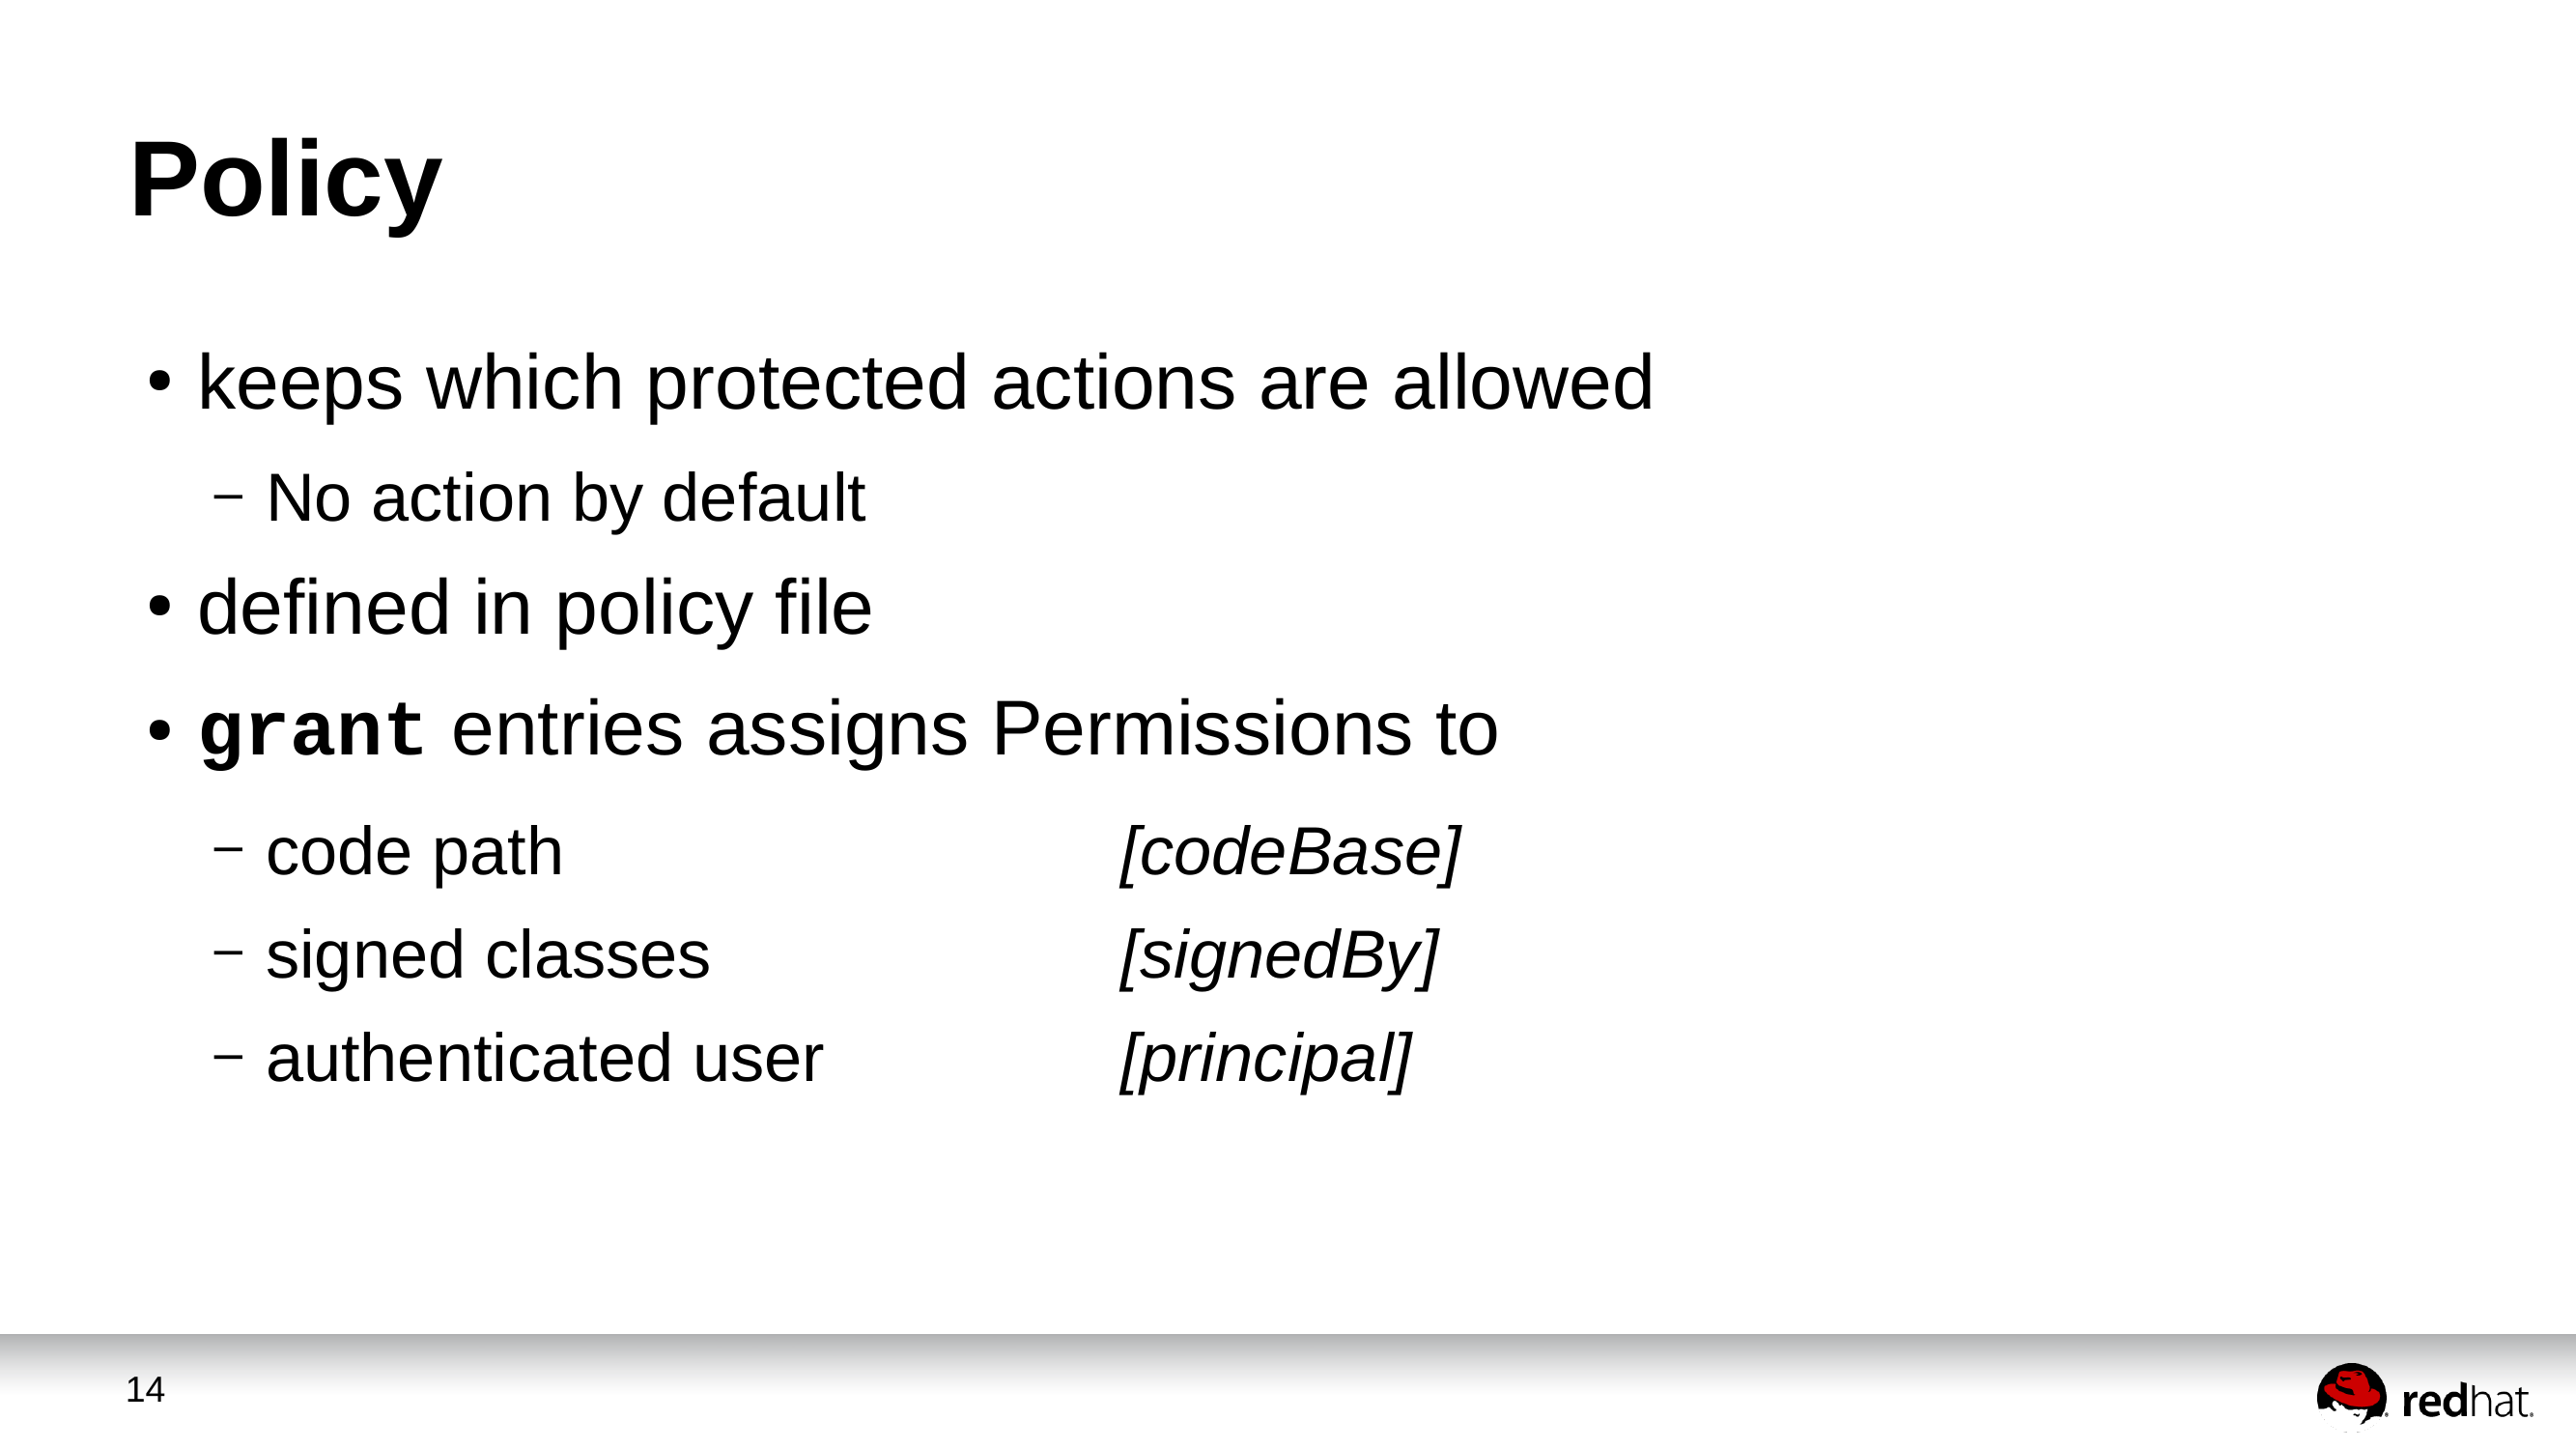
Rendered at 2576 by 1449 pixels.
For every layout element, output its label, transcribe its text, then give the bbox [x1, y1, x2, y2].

list keeps which protected actions are allowed No action by default defined in policy file grant entries assigns Permissions to code path [codeBase] signed classes [signedBy] authenticated user [principal] [128, 338, 2448, 1179]
picture [0, 1334, 2576, 1445]
title Policy [128, 57, 2448, 300]
